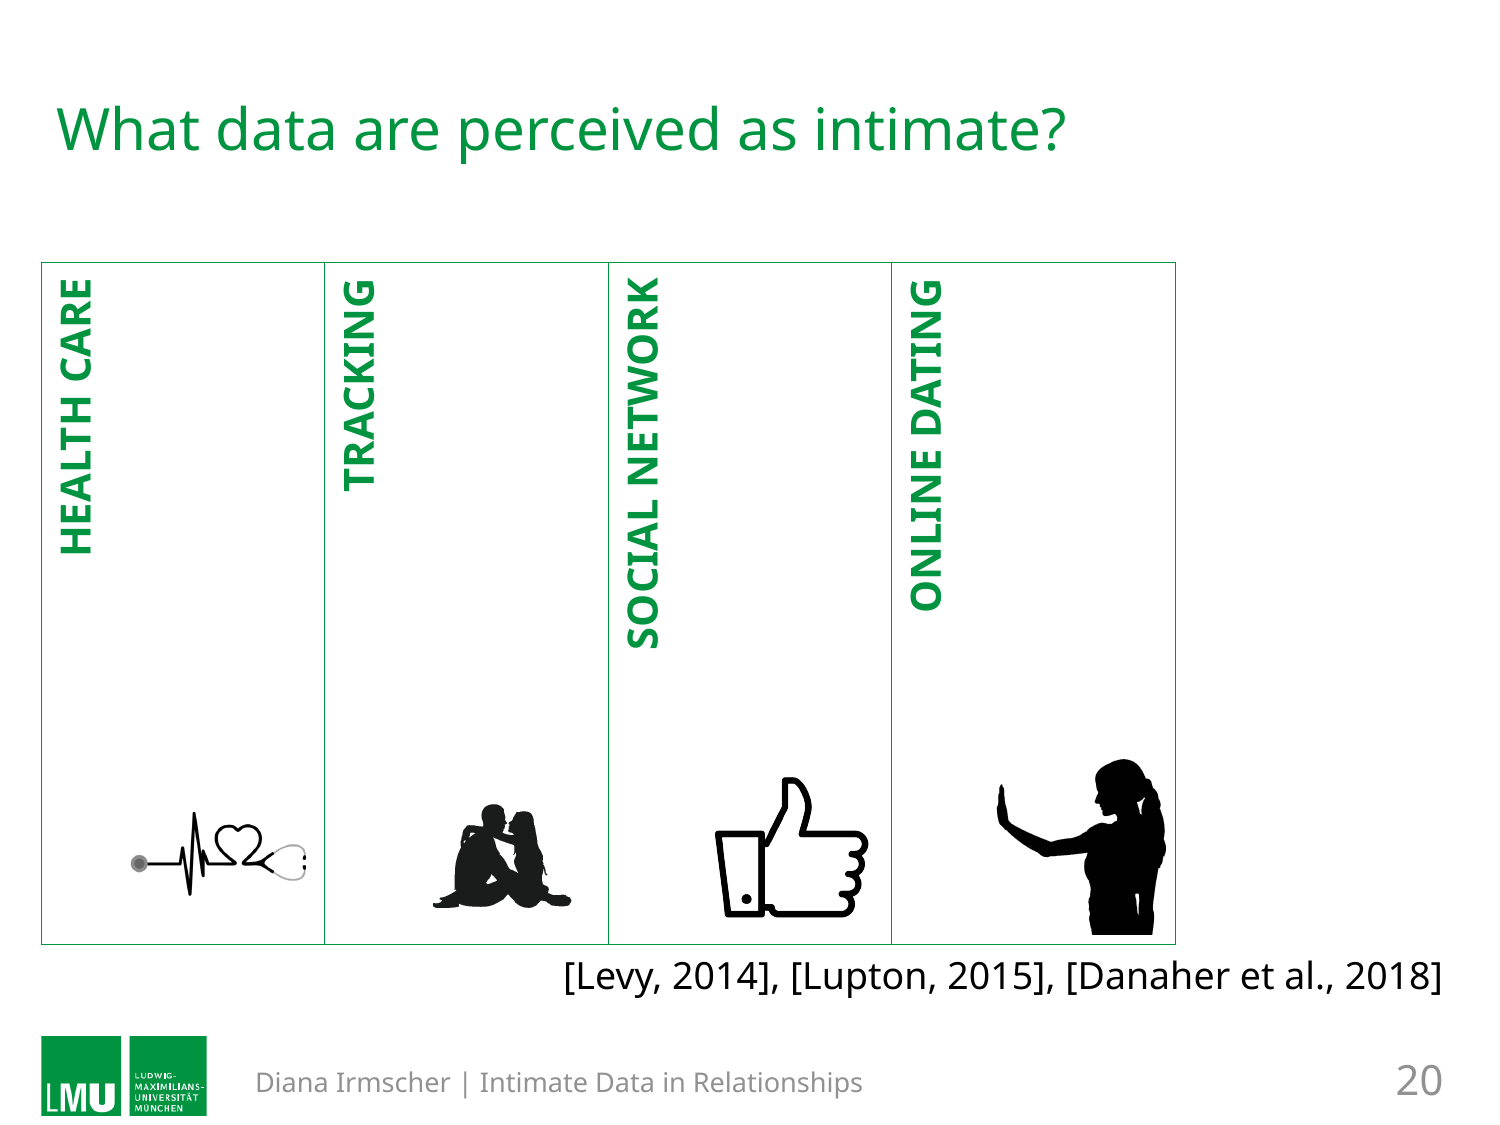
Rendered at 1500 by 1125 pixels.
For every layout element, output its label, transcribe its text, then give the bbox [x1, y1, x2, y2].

picture [708, 767, 875, 934]
list Social Network [608, 262, 891, 945]
picture [129, 767, 308, 945]
list Health Care [41, 262, 324, 945]
title What data are perceived as intimate? [41, 37, 1459, 217]
slide_number <number> [1014, 1046, 1459, 1117]
picture [995, 757, 1171, 935]
list Tracking [324, 262, 608, 945]
list Online Dating [891, 262, 1176, 945]
list [Levy, 2014], [Lupton, 2015], [Danaher et al., 2018] [41, 944, 1459, 1007]
footer Diana Irmscher | Intimate Data in Relationships [240, 1046, 963, 1117]
